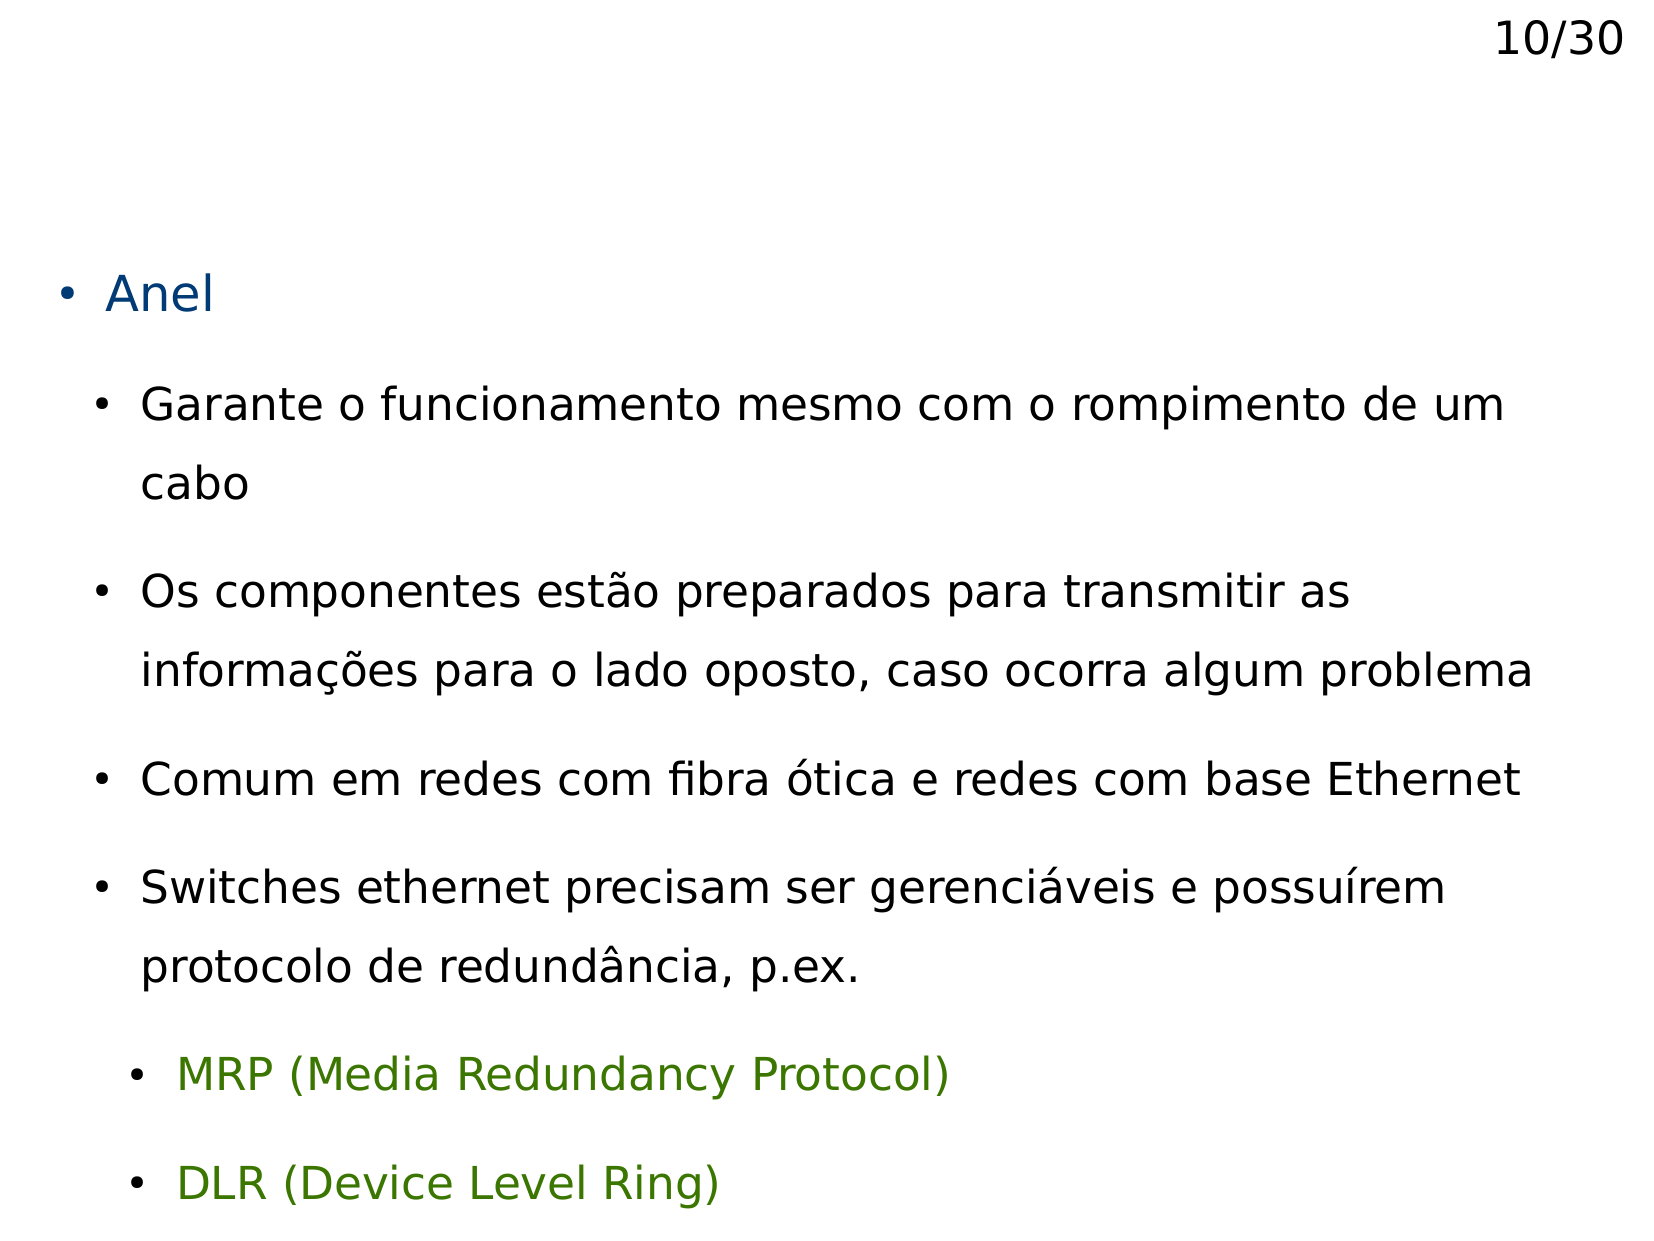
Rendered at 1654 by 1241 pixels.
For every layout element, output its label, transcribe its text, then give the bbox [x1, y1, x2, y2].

list Anel Garante o funcionamento mesmo com o rompimento de um cabo Os componentes estão preparados para transmitir as informações para o lado oposto, caso ocorra algum problema Comum em redes com fibra ótica e redes com base Ethernet Switches ethernet precisam ser gerenciáveis e possuírem protocolo de redundância, p.ex. MRP (Media Redundancy Protocol) DLR (Device Level Ring) [59, 236, 1625, 1211]
